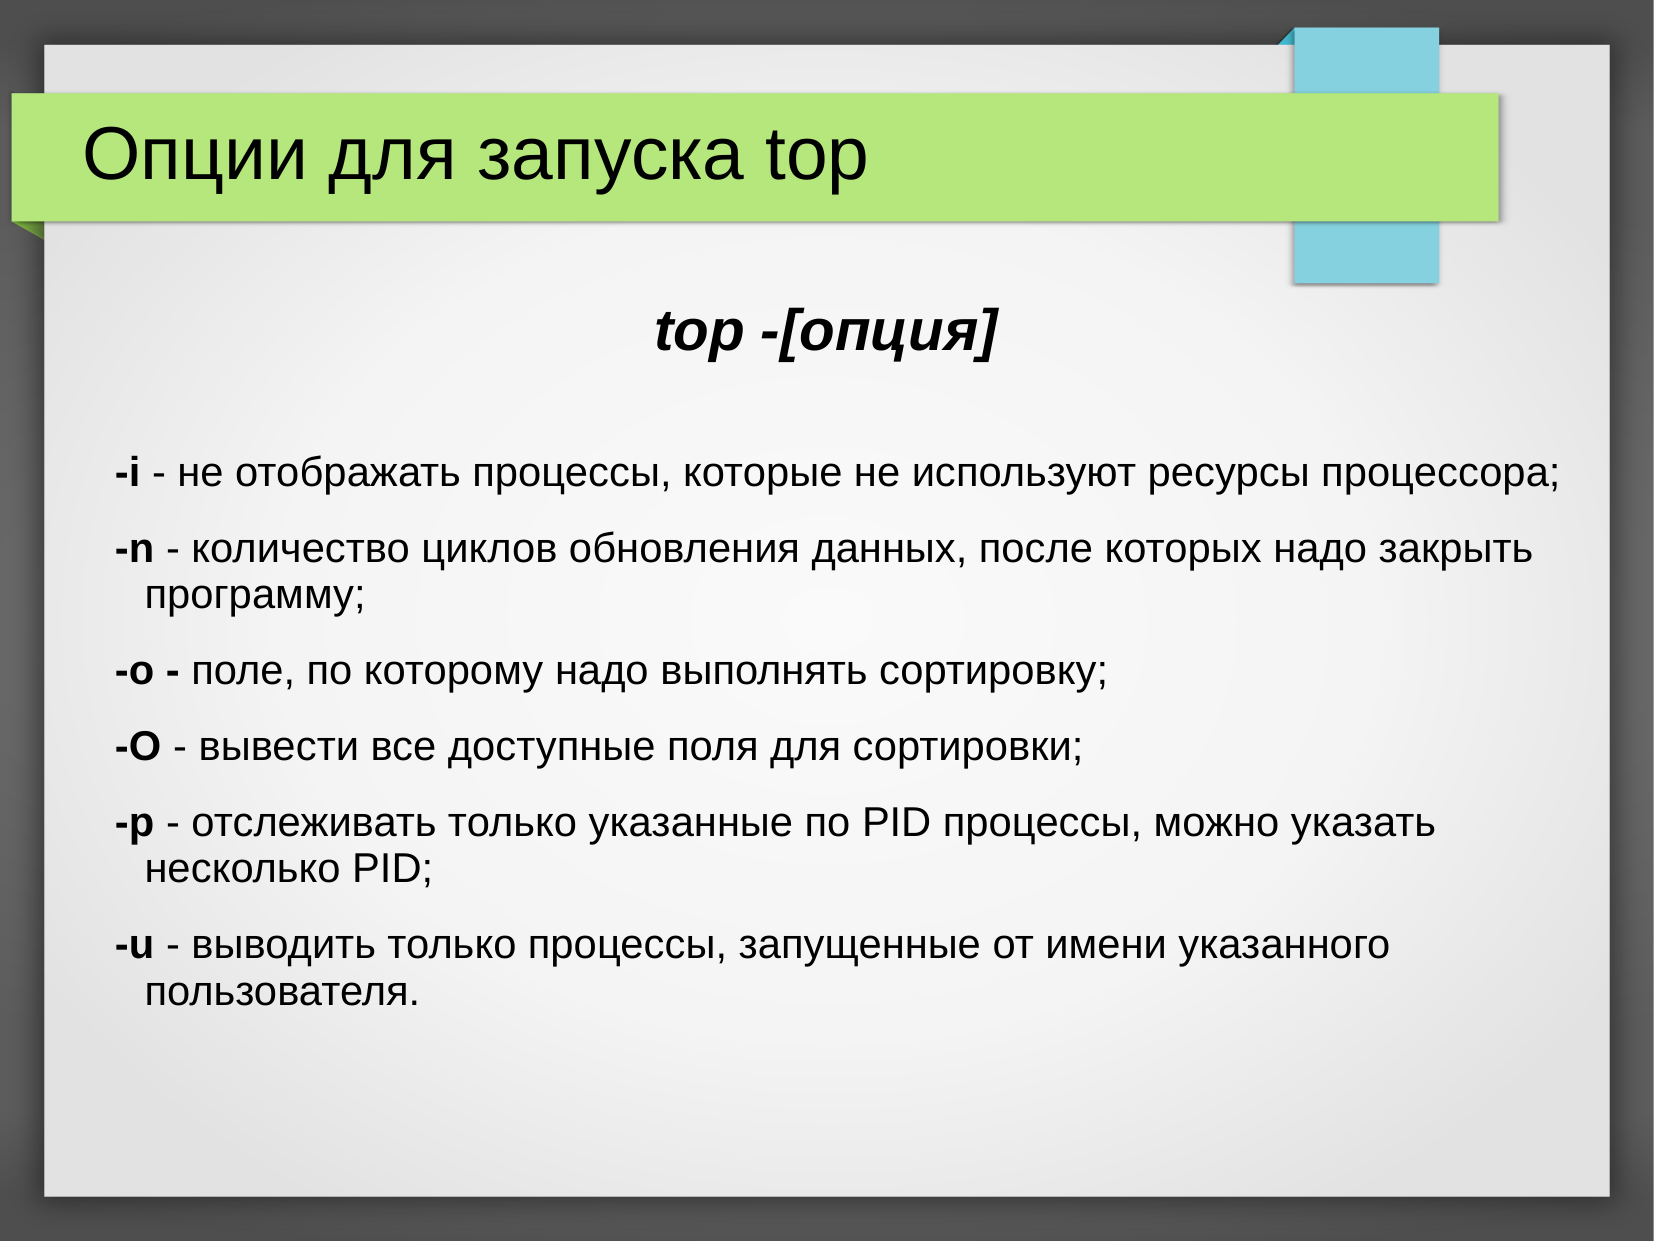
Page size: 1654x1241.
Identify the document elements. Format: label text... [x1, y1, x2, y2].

picture [0, 0, 1654, 1241]
list -i - не отображать процессы, которые не используют ресурсы процессора; -n - количество циклов обновления данных, после которых надо закрыть программу; -o - поле, по которому надо выполнять сортировку; -O - вывести все доступные поля для сортировки; -p - отслеживать только указанные по PID процессы, можно указать несколько PID; -u - выводить только процессы, запущенные от имени указанного пользователя. [70, 448, 1607, 1241]
title Опции для запуска top [82, 94, 1264, 213]
text_box top -[опция] [610, 298, 1087, 378]
